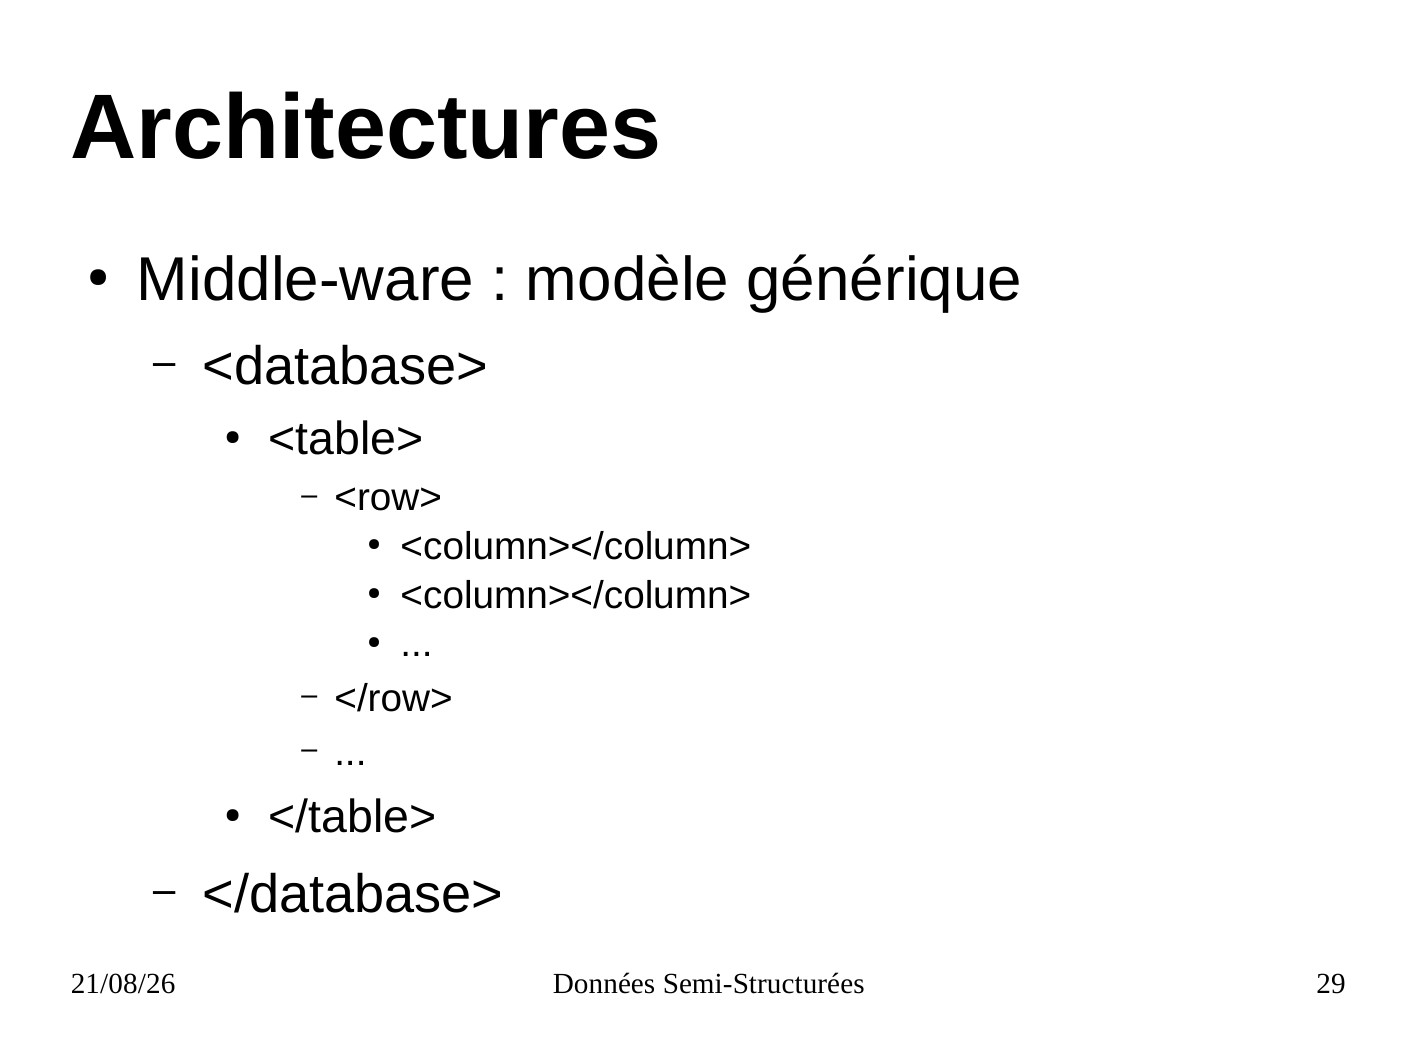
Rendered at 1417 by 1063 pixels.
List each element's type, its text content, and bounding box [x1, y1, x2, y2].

list Middle-ware : modèle générique <database> <table> <row> <column></column> <column></column> ... </row> ... </table> </database> [70, 244, 1346, 925]
title Architectures [70, 42, 1346, 212]
